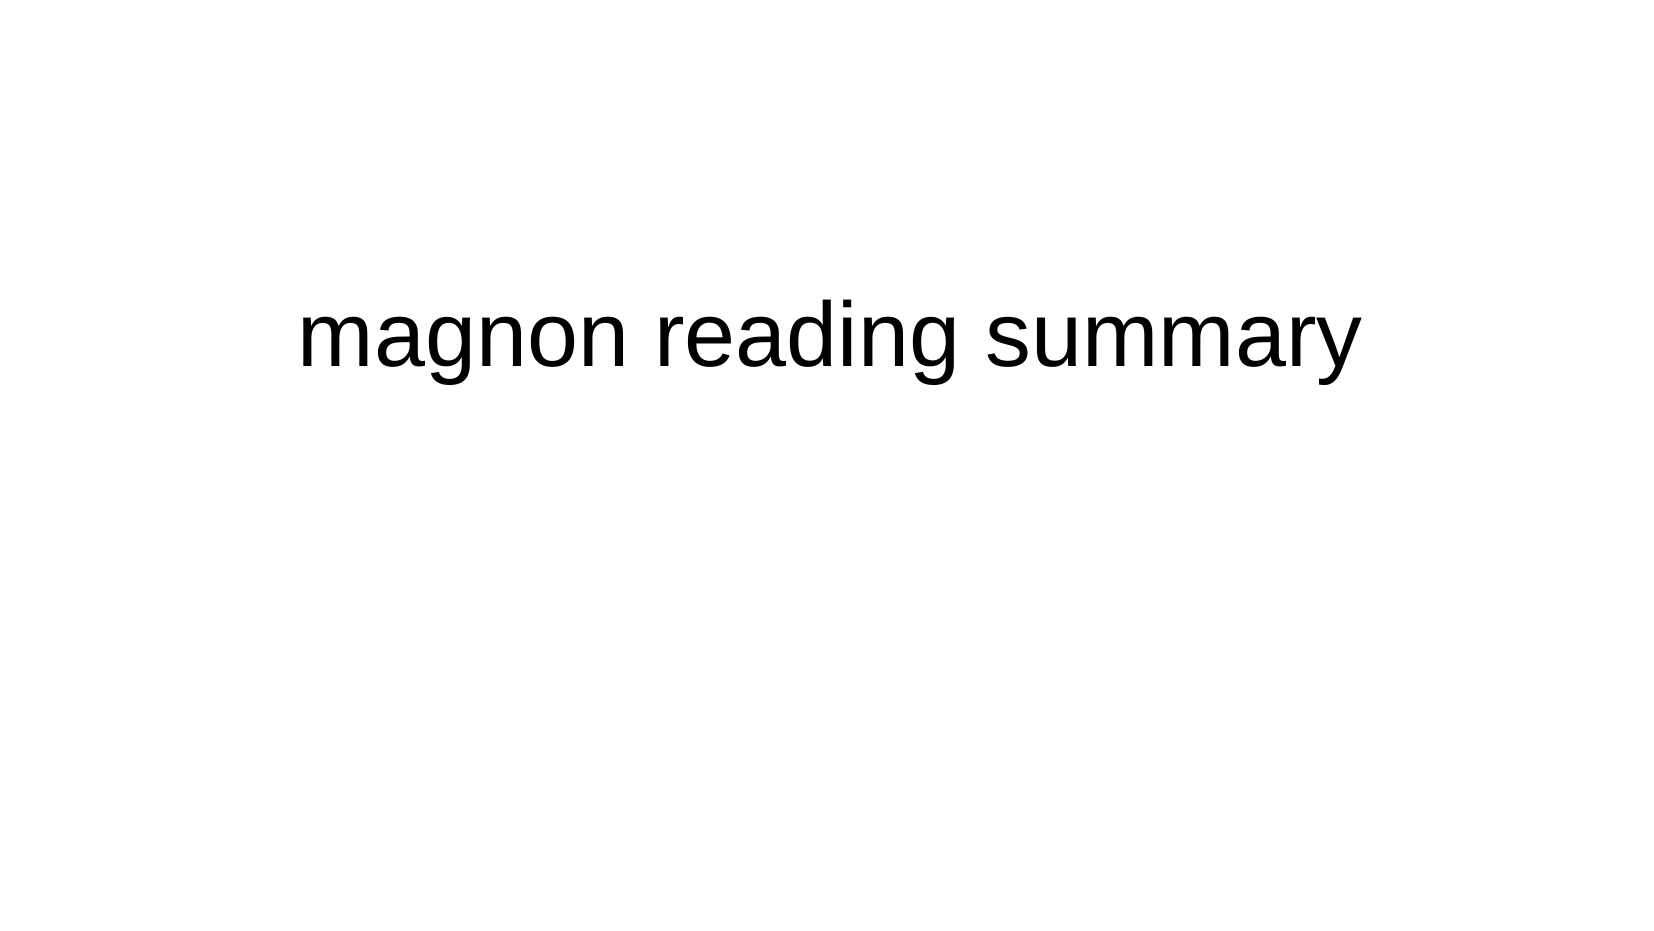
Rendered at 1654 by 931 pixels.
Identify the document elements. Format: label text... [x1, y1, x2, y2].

title magnon reading summary [86, 257, 1576, 413]
